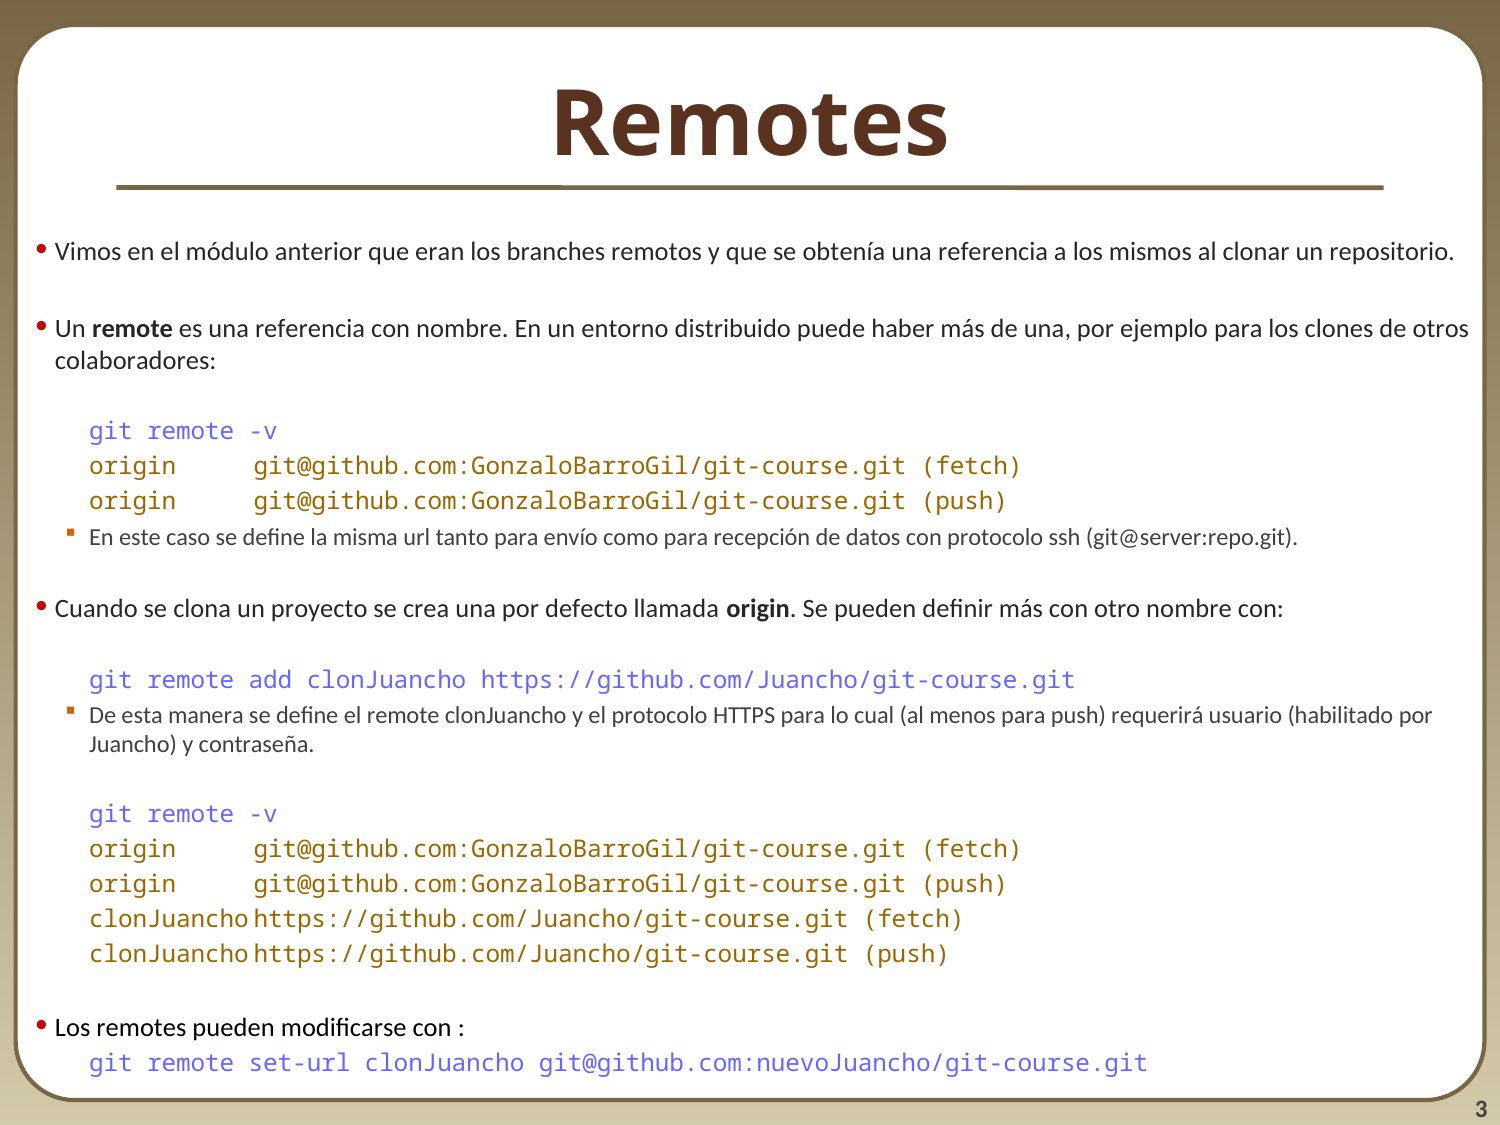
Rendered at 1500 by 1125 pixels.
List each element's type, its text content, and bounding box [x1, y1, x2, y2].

title Remotes [0, 24, 1500, 212]
list Vimos en el módulo anterior que eran los branches remotos y que se obtenía una referencia a los mismos al clonar un repositorio. Un remote es una referencia con nombre. En un entorno distribuido puede haber más de una, por ejemplo para los clones de otros colaboradores: git remote -v origin git@github.com:GonzaloBarroGil/git-course.git (fetch) origin git@github.com:GonzaloBarroGil/git-course.git (push) En este caso se define la misma url tanto para envío como para recepción de datos con protocolo ssh (git@server:repo.git). Cuando se clona un proyecto se crea una por defecto llamada origin. Se pueden definir más con otro nombre con: git remote add clonJuancho https://github.com/Juancho/git-course.git De esta manera se define el remote clonJuancho y el protocolo HTTPS para lo cual (al menos para push) requerirá usuario (habilitado por Juancho) y contraseña. git remote -v origin git@github.com:GonzaloBarroGil/git-course.git (fetch) origin git@github.com:GonzaloBarroGil/git-course.git (push) clonJuancho https://github.com/Juancho/git-course.git (fetch) clonJuancho https://github.com/Juancho/git-course.git (push) Los remotes pueden modificarse con : git remote set-url clonJuancho git@github.com:nuevoJuancho/git-course.git [0, 212, 1500, 1096]
